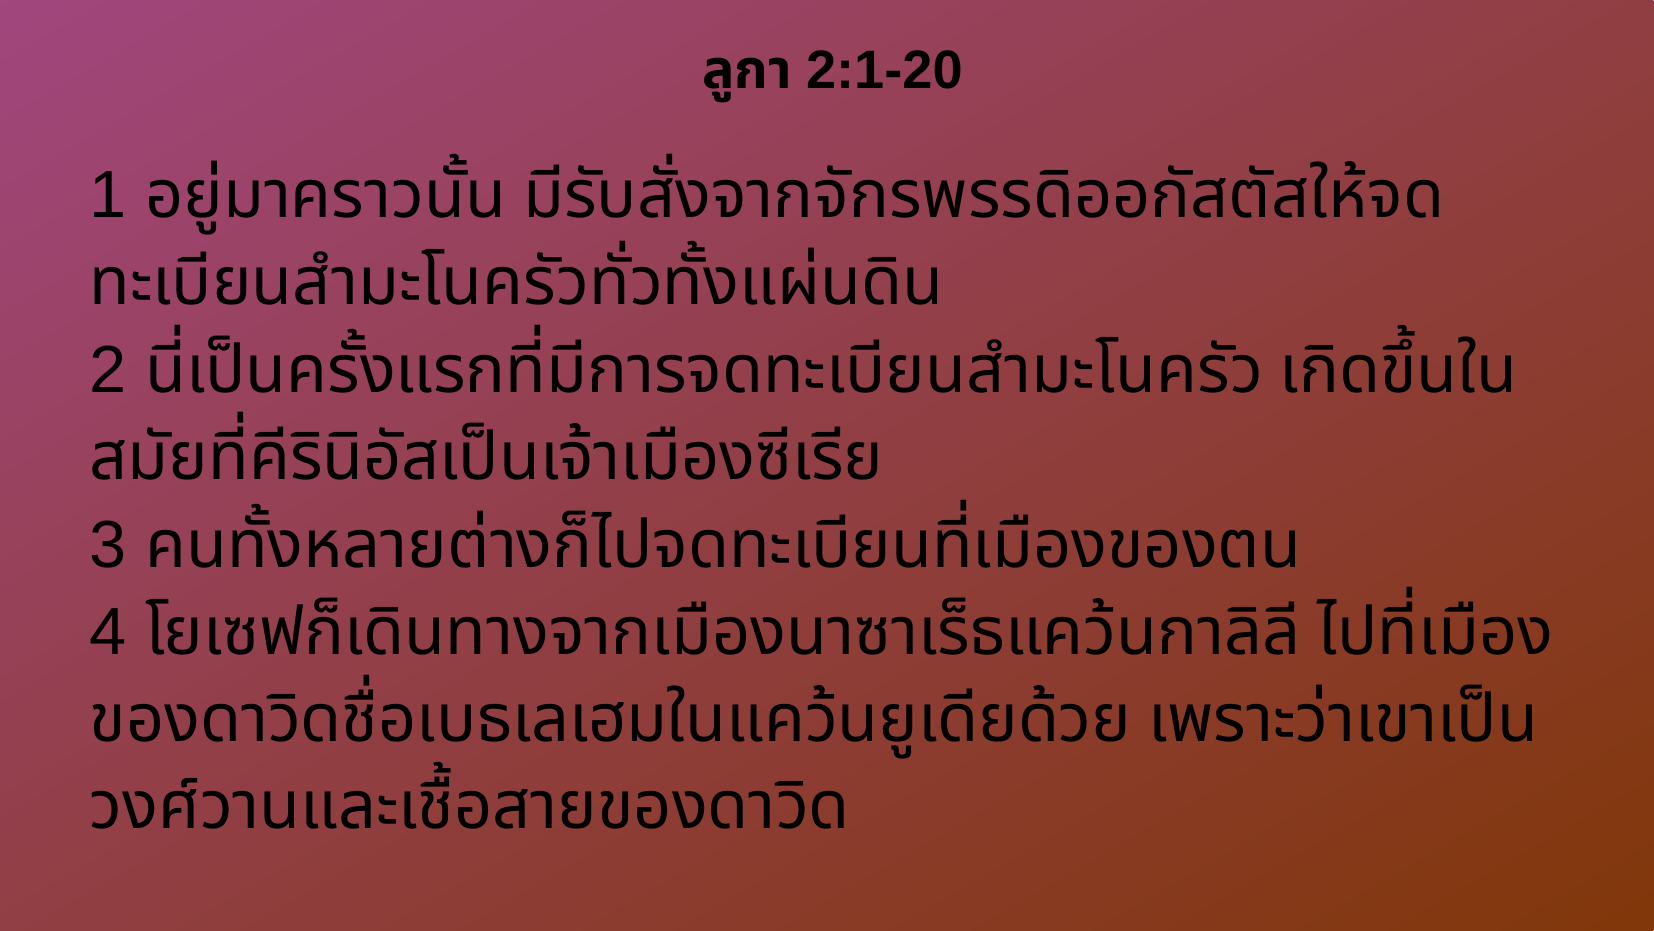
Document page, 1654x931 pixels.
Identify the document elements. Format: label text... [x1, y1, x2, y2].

title ลูกา 2:1-20 [88, 37, 1577, 113]
text_box 1 อยู่มาคราวนั้น มีรับสั่งจากจักรพรรดิออกัสตัสให้จดทะเบียนสำมะโนครัวทั่วทั้งแผ่นดิน 2 นี่เป็นครั้งแรกที่มีการจดทะเบียนสำมะโนครัว เกิดขึ้นในสมัยที่คีรินิอัสเป็นเจ้าเมืองซีเรีย 3 คนทั้งหลายต่างก็ไปจดทะเบียนที่เมืองของตน 4 โยเซฟก็เดินทางจากเมืองนาซาเร็ธแคว้นกาลิลี ไปที่เมืองของดาวิดชื่อเบธเลเฮมในแคว้นยูเดียด้วย เพราะว่าเขาเป็นวงศ์วานและเชื้อสายของดาวิด [75, 150, 1576, 923]
